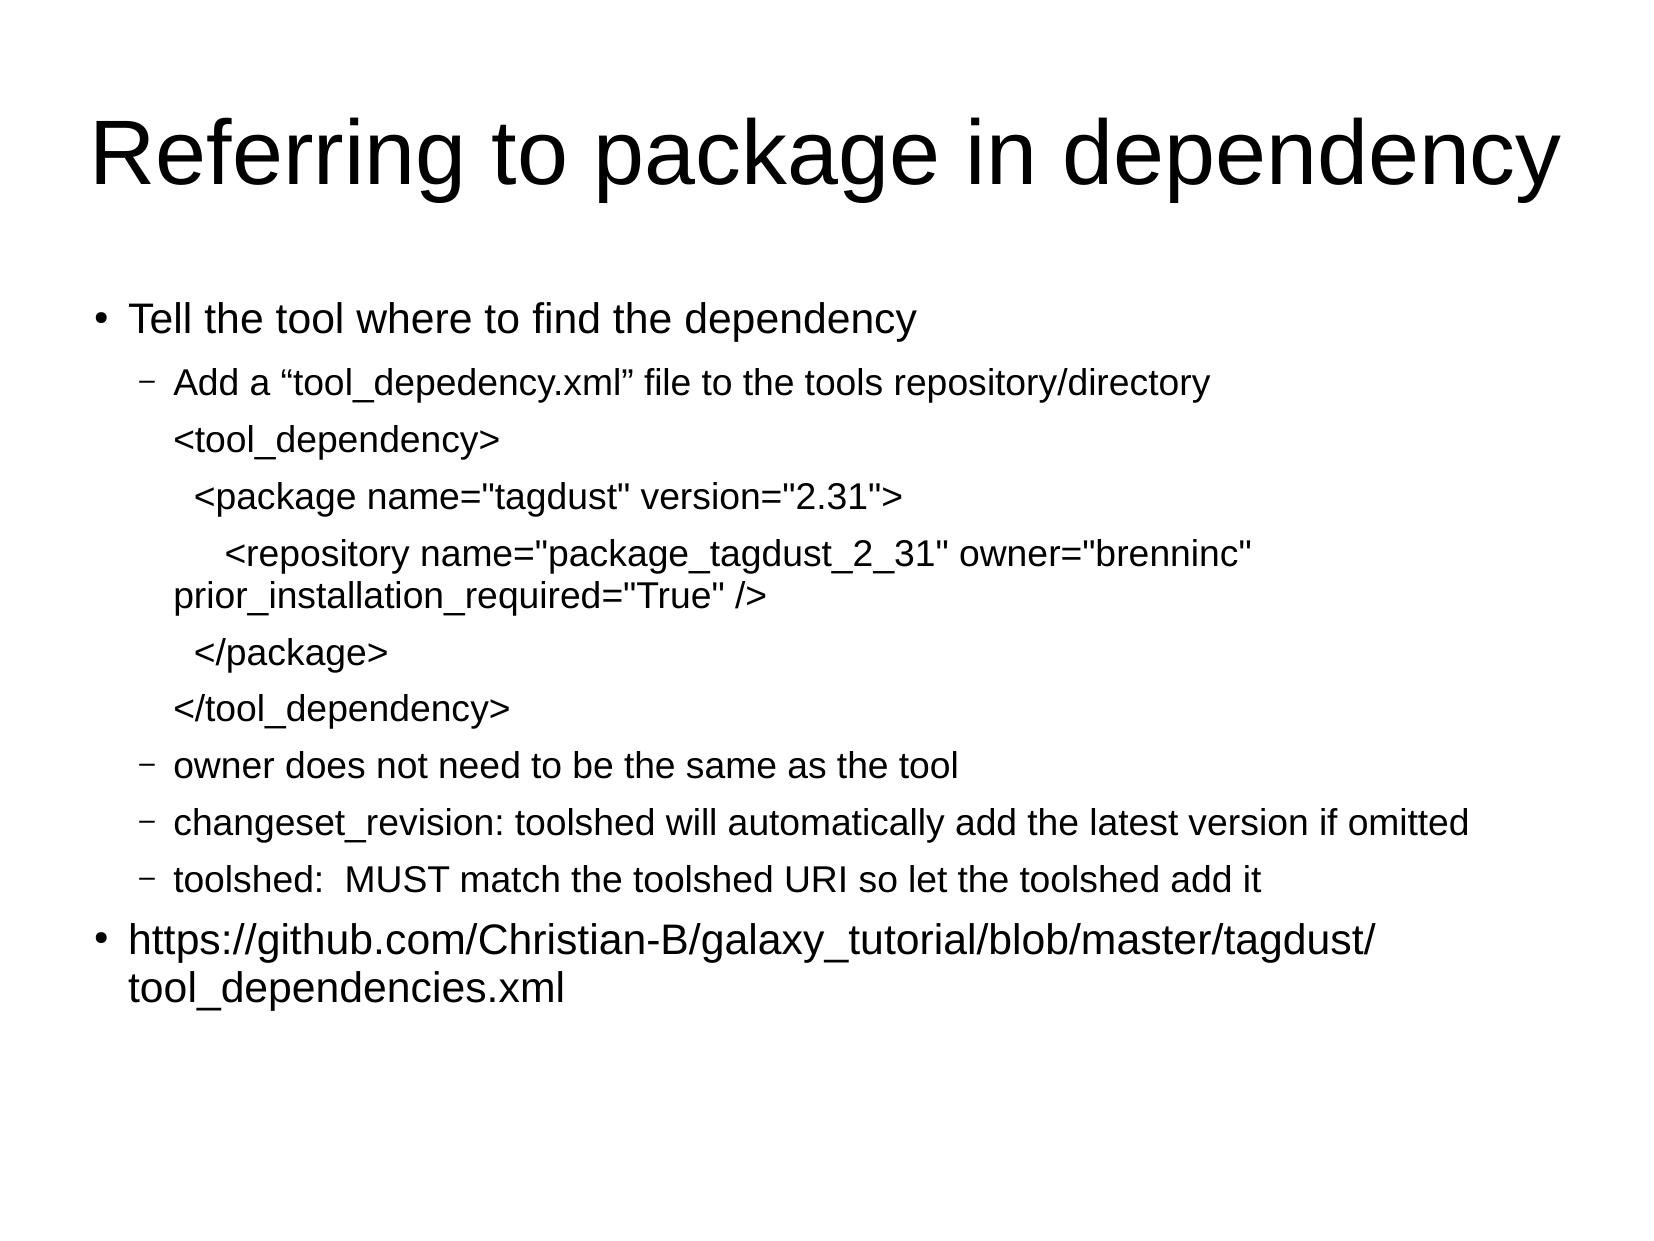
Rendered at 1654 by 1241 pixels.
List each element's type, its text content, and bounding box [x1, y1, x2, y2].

title Referring to package in dependency [82, 49, 1571, 257]
list Tell the tool where to find the dependency Add a “tool_depedency.xml” file to the tools repository/directory <tool_dependency> <package name="tagdust" version="2.31"> <repository name="package_tagdust_2_31" owner="brenninc" prior_installation_required="True" /> </package> </tool_dependency> owner does not need to be the same as the tool changeset_revision: toolshed will automatically add the latest version if omitted toolshed: MUST match the toolshed URI so let the toolshed add it https://github.com/Christian-B/galaxy_tutorial/blob/master/tagdust/tool_dependencies.xml [82, 295, 1571, 1015]
